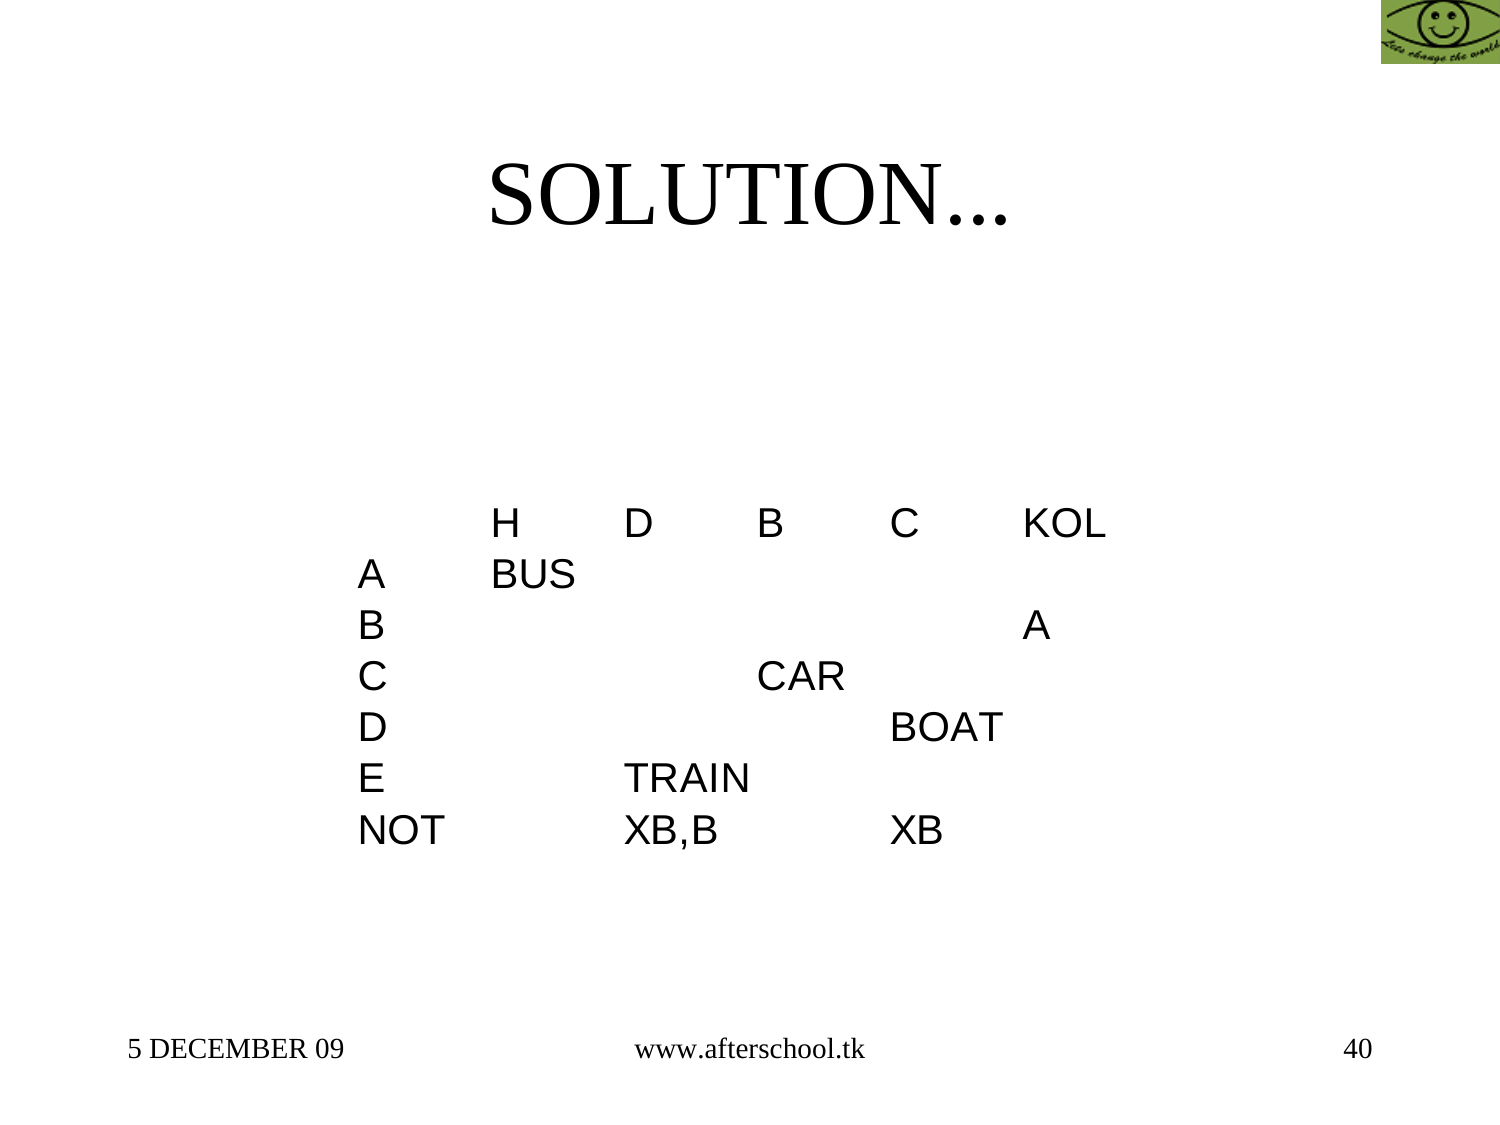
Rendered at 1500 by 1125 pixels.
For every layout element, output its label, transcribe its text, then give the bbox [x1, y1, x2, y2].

picture [1381, 0, 1500, 64]
chart [355, 498, 1156, 859]
title SOLUTION... [112, 107, 1388, 281]
